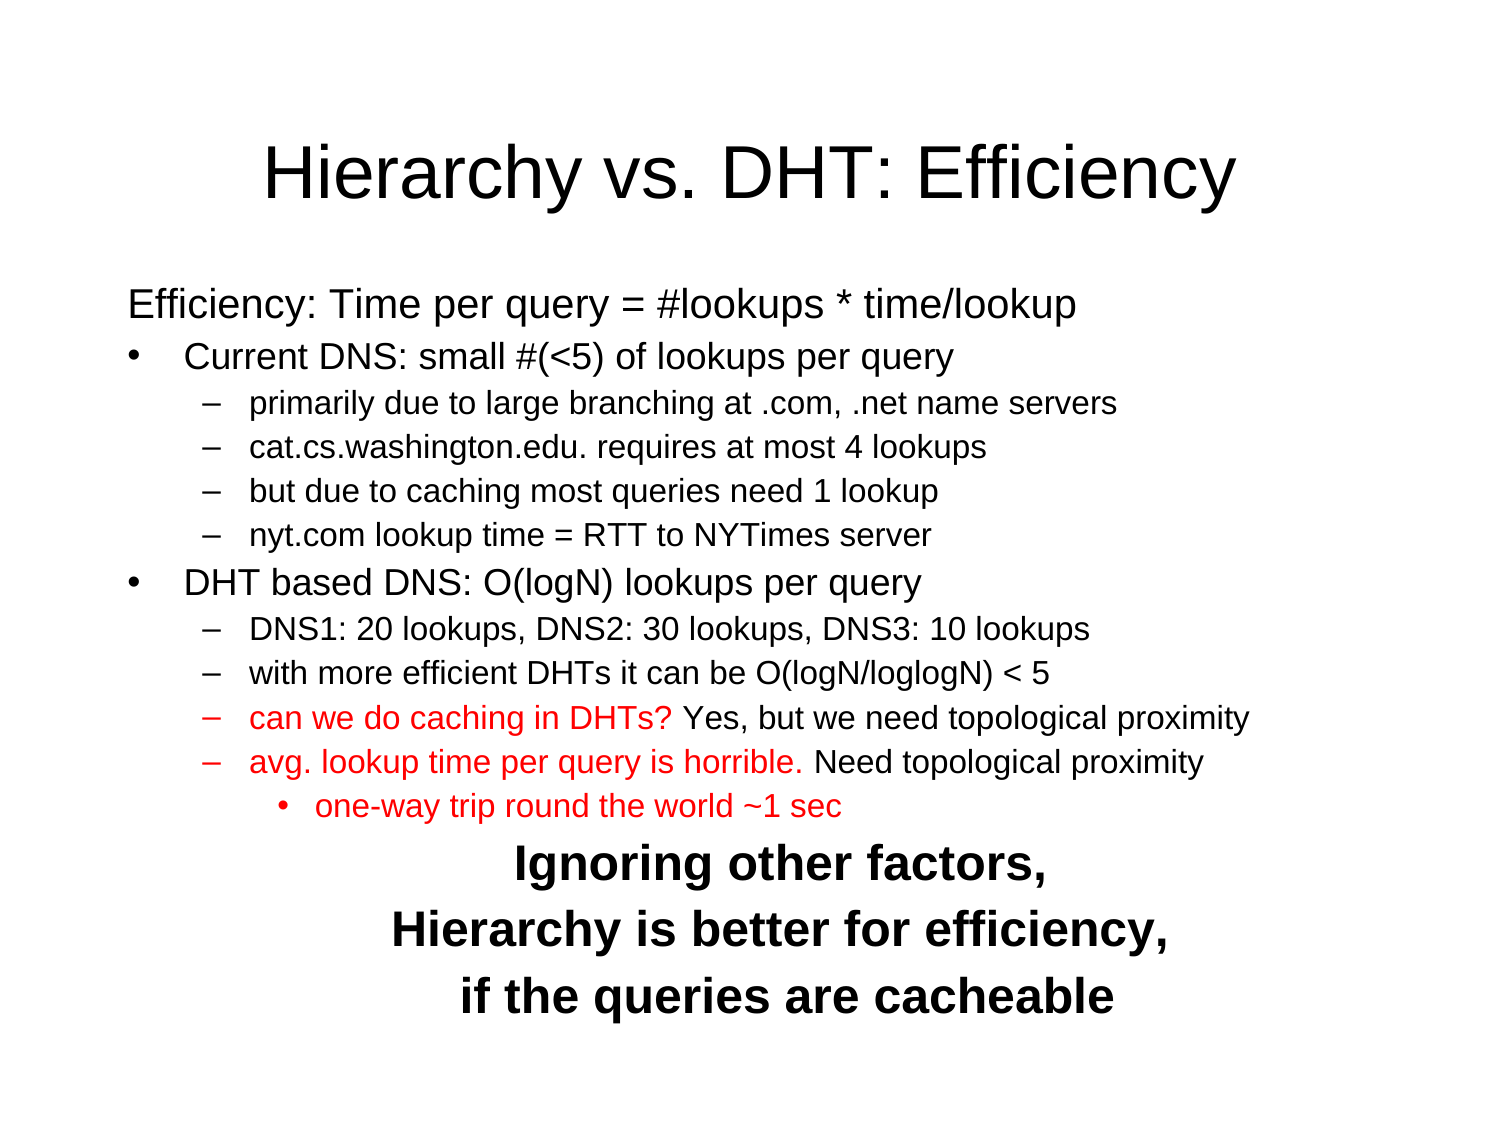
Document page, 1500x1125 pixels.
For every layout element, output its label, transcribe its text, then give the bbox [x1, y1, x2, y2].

title Hierarchy vs. DHT: Efficiency [112, 74, 1388, 263]
list Efficiency: Time per query = #lookups * time/lookup Current DNS: small #(<5) of lookups per query primarily due to large branching at .com, .net name servers cat.cs.washington.edu. requires at most 4 lookups but due to caching most queries need 1 lookup nyt.com lookup time = RTT to NYTimes server DHT based DNS: O(logN) lookups per query DNS1: 20 lookups, DNS2: 30 lookups, DNS3: 10 lookups with more efficient DHTs it can be O(logN/loglogN) < 5 can we do caching in DHTs? Yes, but we need topological proximity avg. lookup time per query is horrible. Need topological proximity one-way trip round the world ~1 sec Ignoring other factors, Hierarchy is better for efficiency, if the queries are cacheable [112, 274, 1388, 1050]
